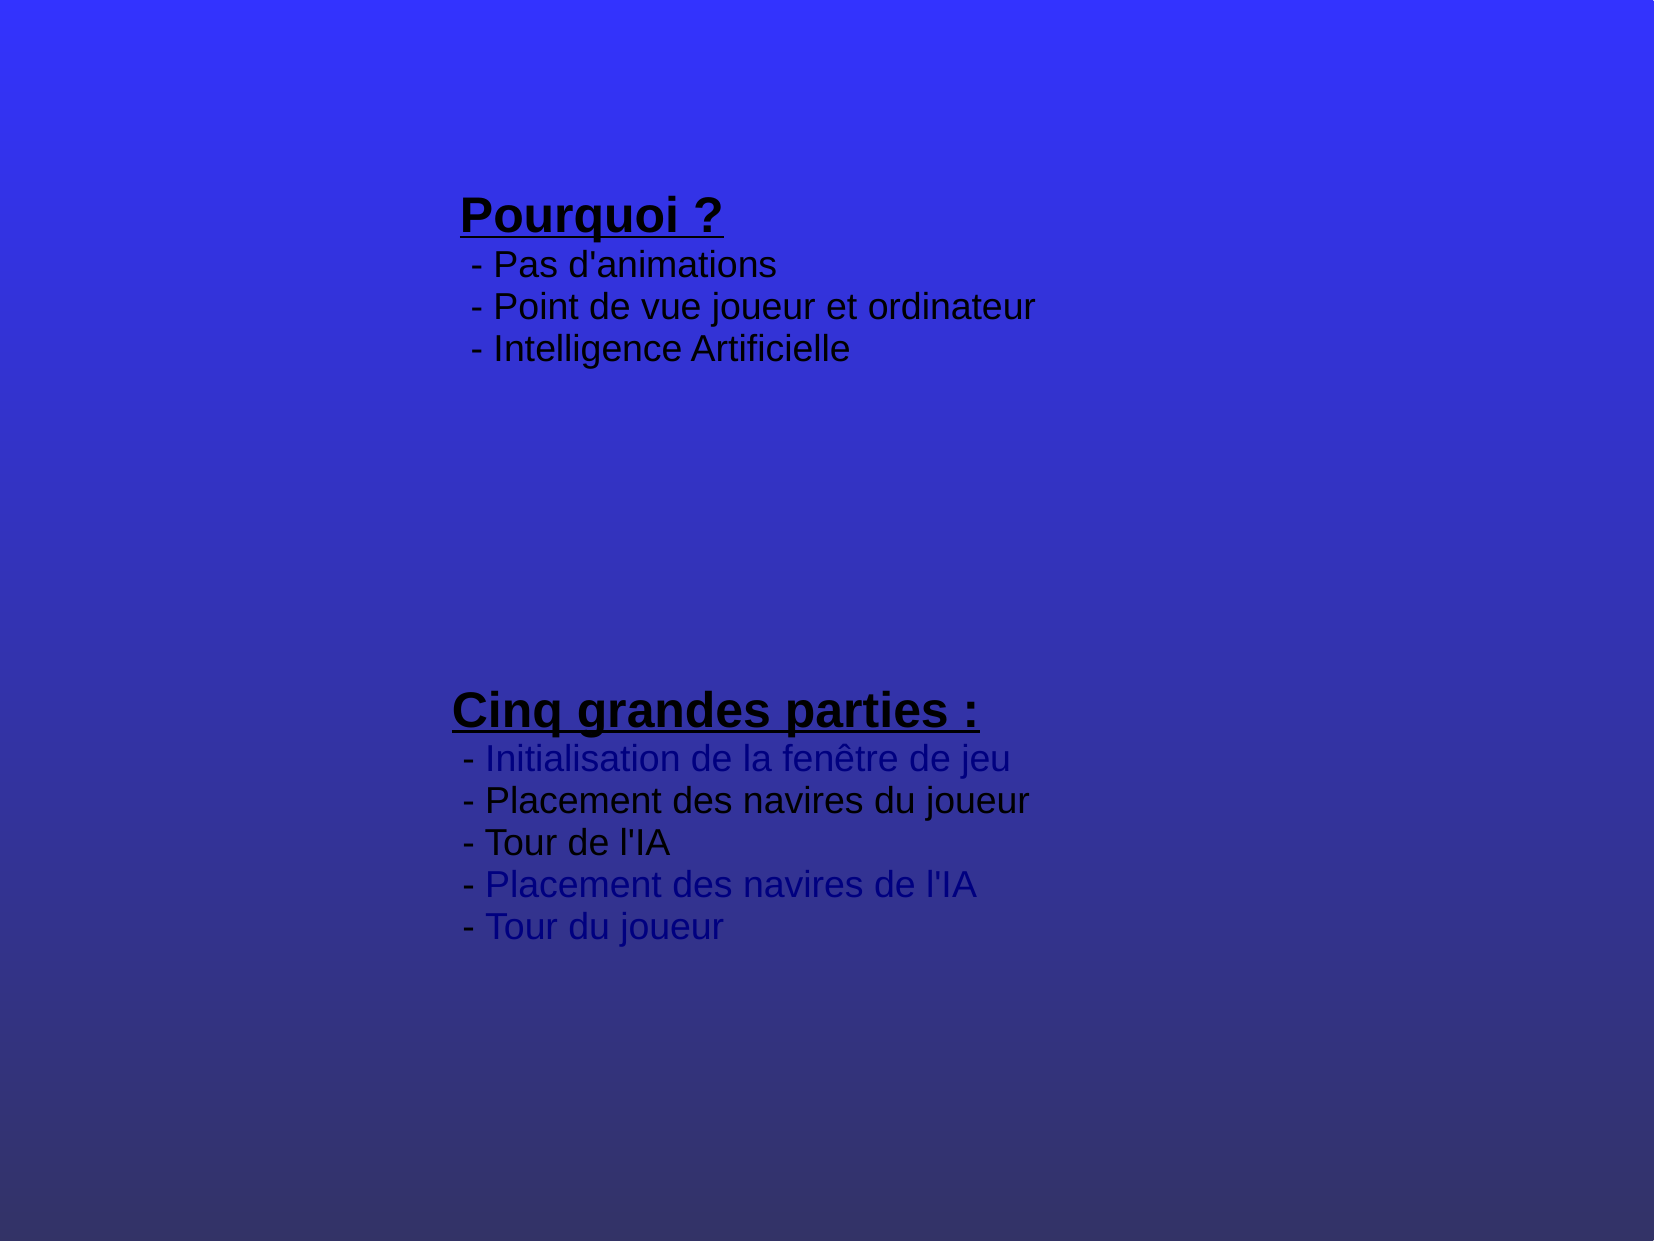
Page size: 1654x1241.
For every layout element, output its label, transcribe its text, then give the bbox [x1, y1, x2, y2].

text_box Pourquoi ? - Pas d'animations - Point de vue joueur et ordinateur - Intelligence Artificielle [445, 180, 1052, 378]
text_box Cinq grandes parties : - Initialisation de la fenêtre de jeu - Placement des navires du joueur - Tour de l'IA - Placement des navires de l'IA - Tour du joueur [437, 674, 1193, 957]
